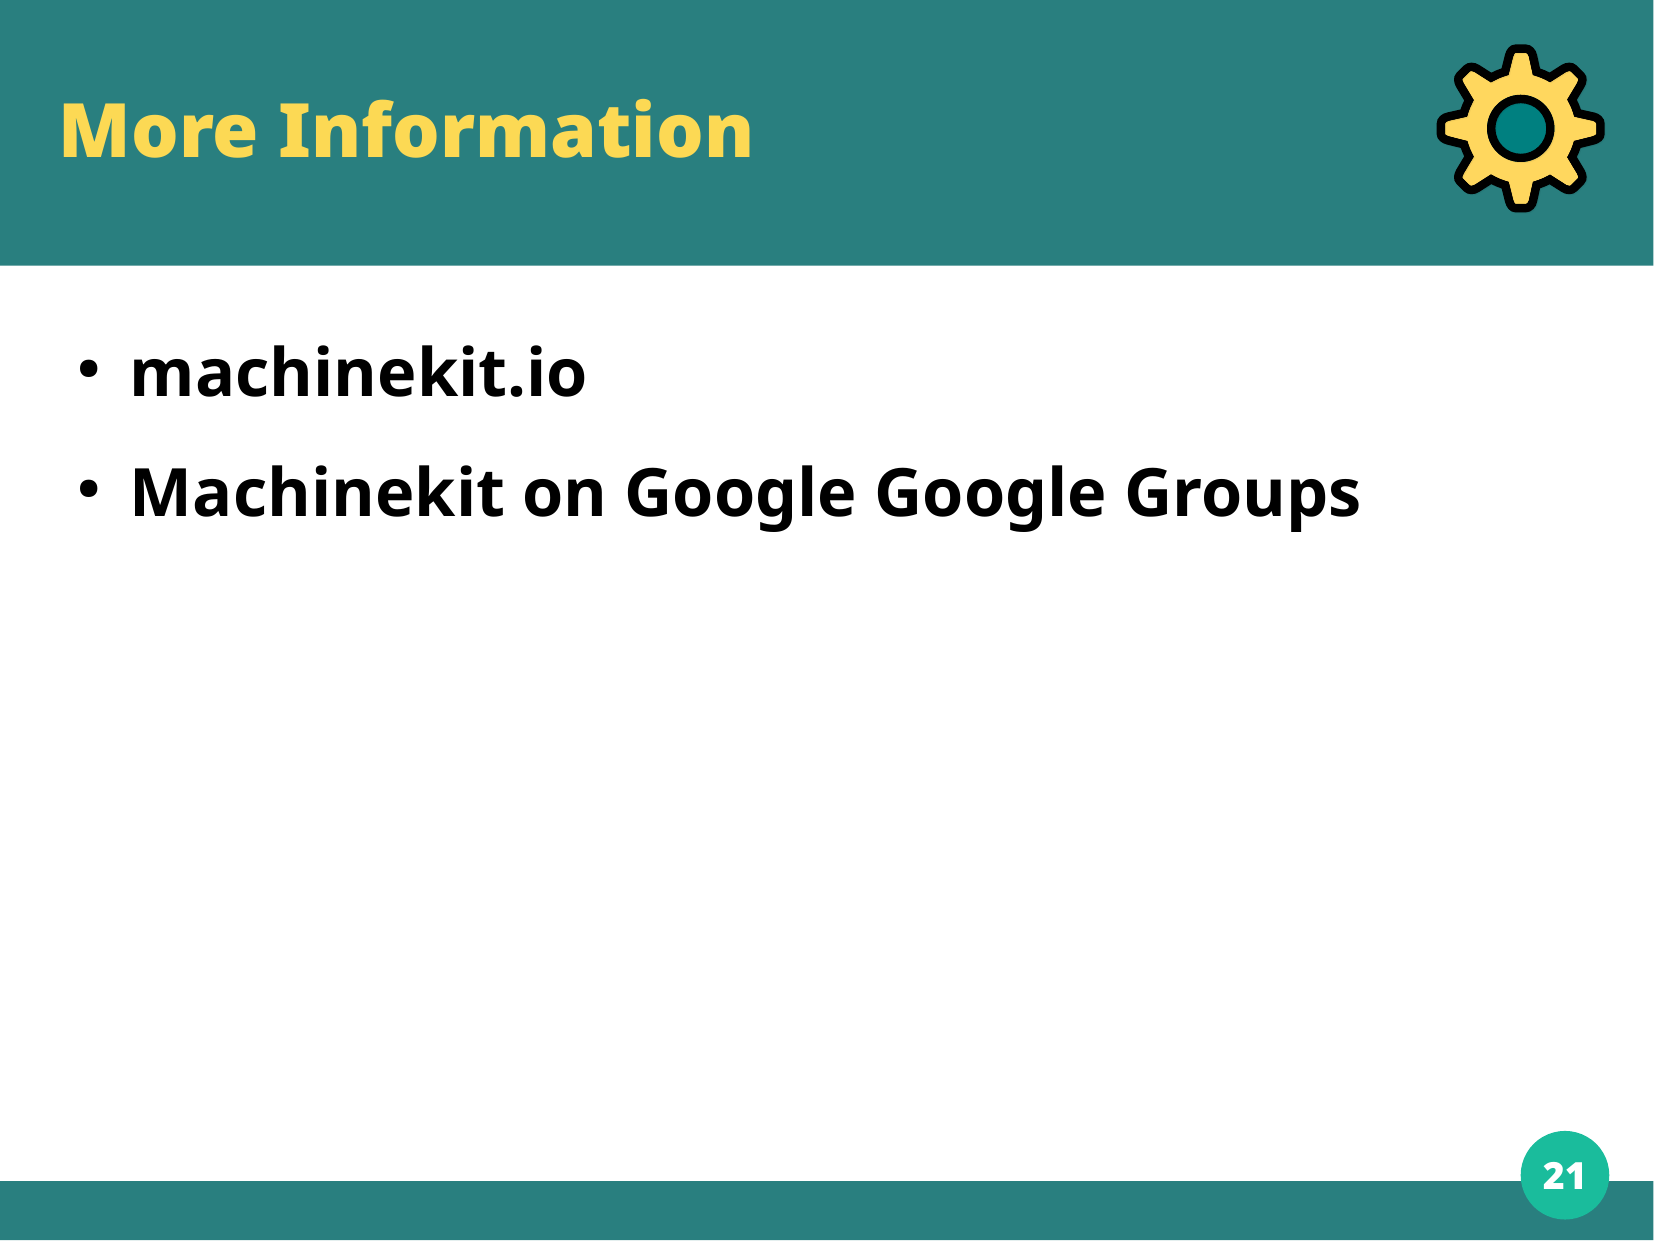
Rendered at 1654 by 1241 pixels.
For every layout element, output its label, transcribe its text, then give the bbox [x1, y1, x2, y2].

list machinekit.io Machinekit on Google Google Groups [59, 324, 1595, 1152]
title More Information [59, 49, 1595, 207]
